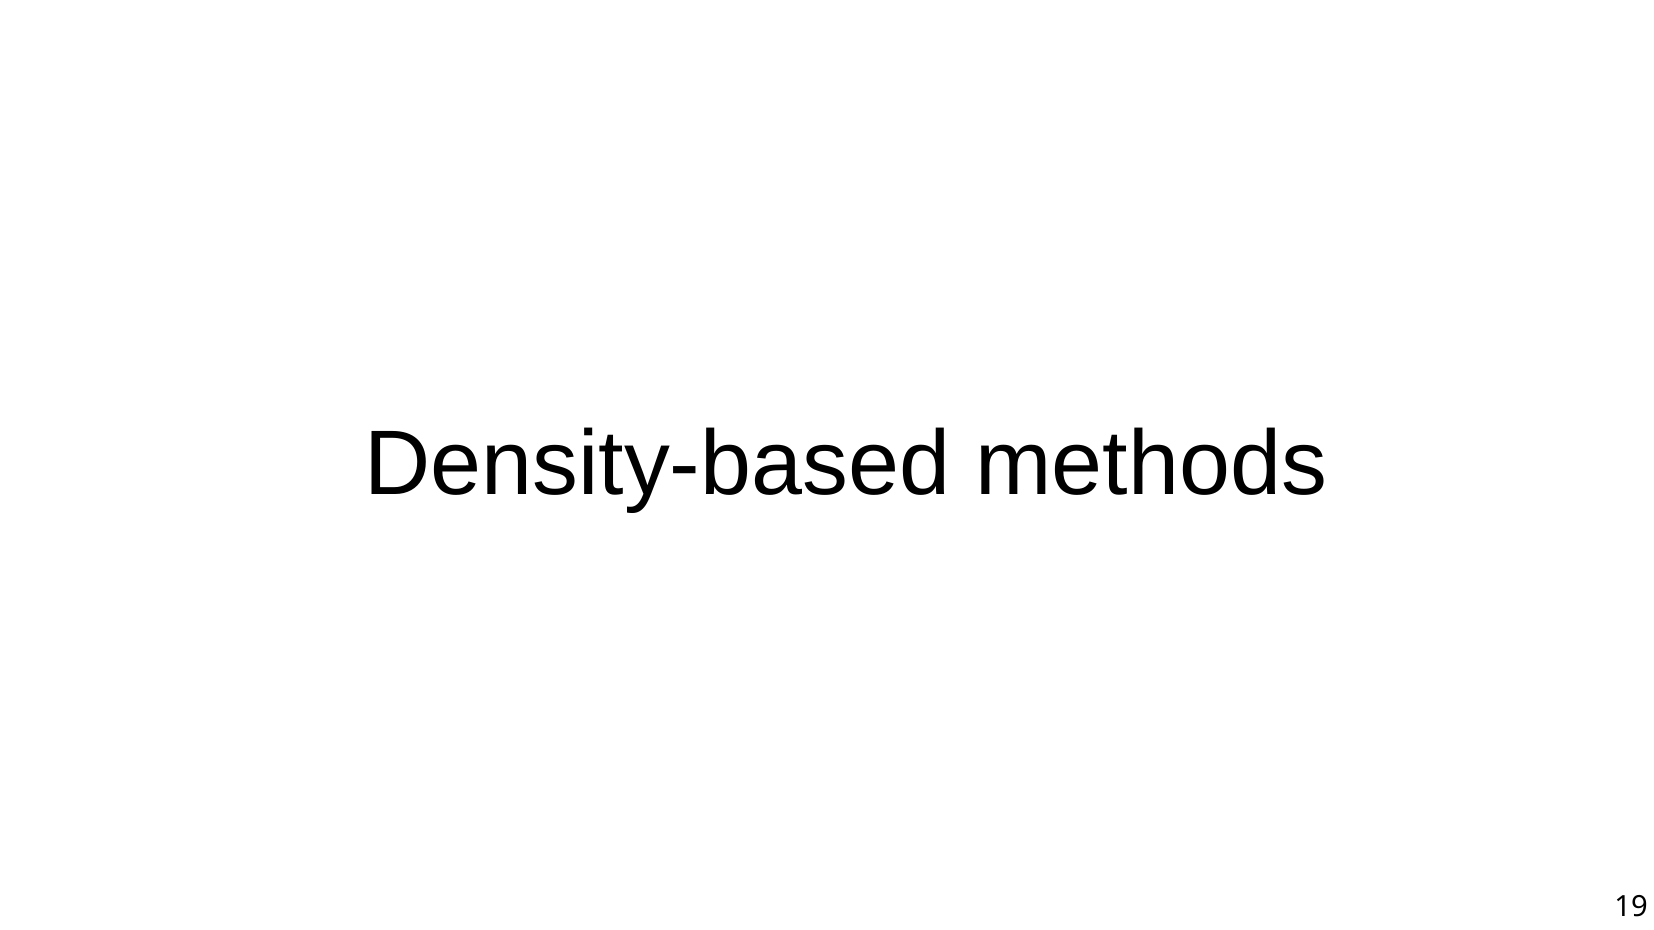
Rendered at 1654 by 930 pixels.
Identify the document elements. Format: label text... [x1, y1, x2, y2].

title Density-based methods [102, 384, 1591, 541]
